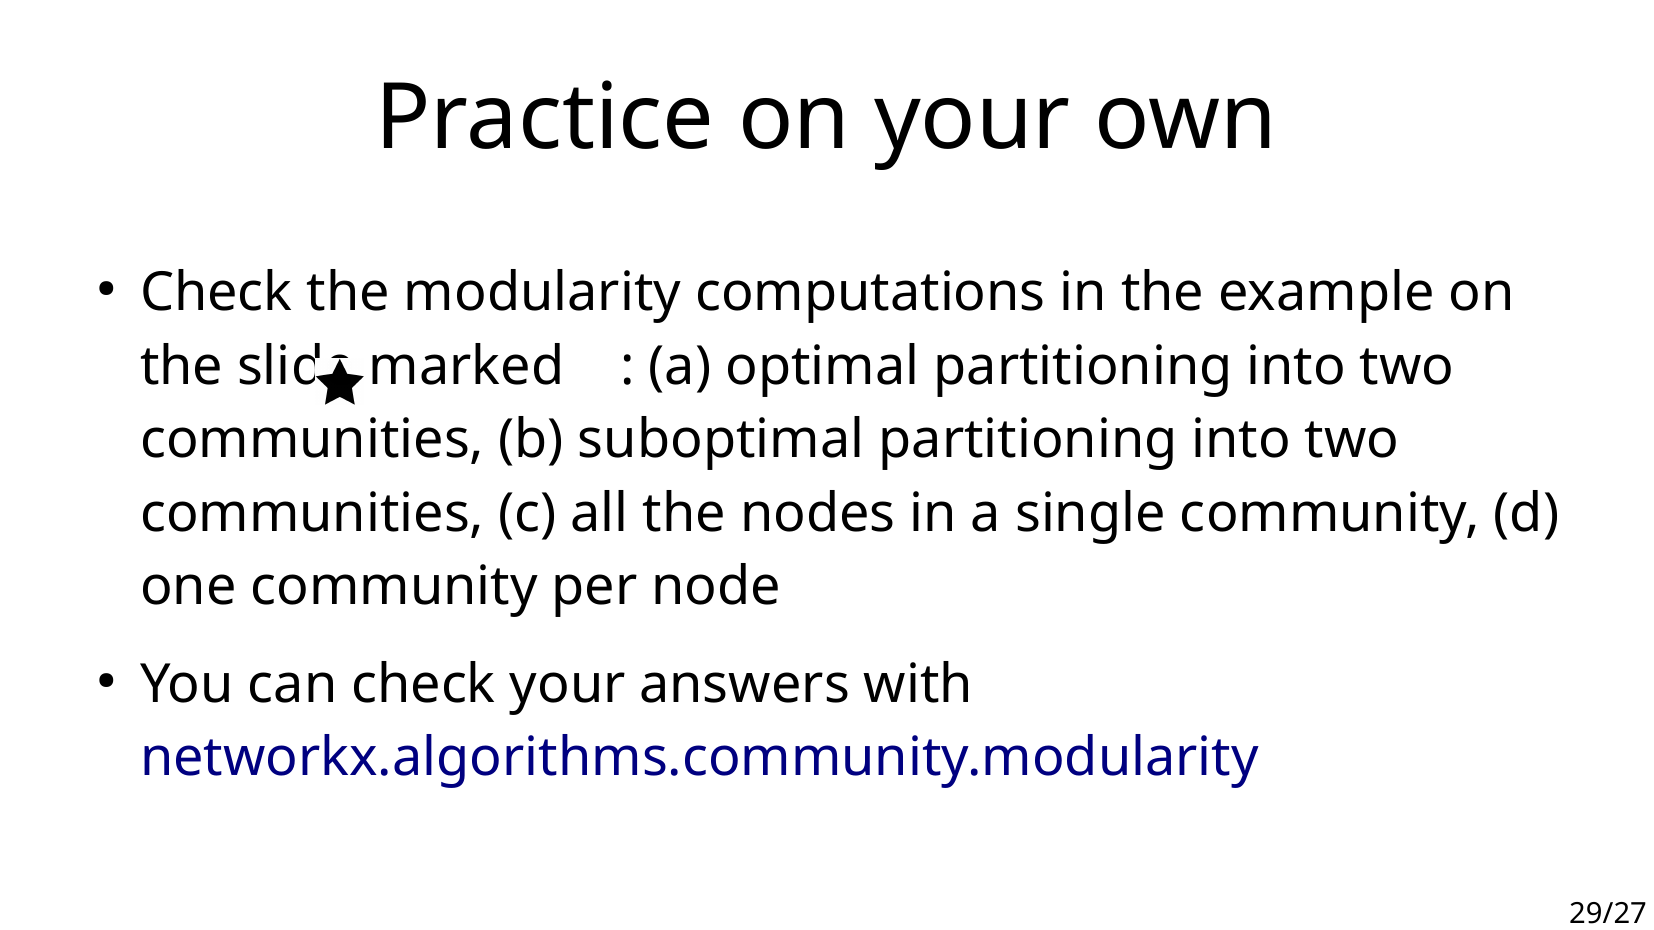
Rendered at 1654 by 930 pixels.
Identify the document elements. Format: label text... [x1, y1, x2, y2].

title Practice on your own [82, 1, 1571, 225]
picture [315, 358, 364, 406]
list Check the modularity computations in the example on the slide marked : (a) optimal partitioning into two communities, (b) suboptimal partitioning into two communities, (c) all the nodes in a single community, (d) one community per node You can check your answers with networkx.algorithms.community.modularity [82, 252, 1571, 793]
